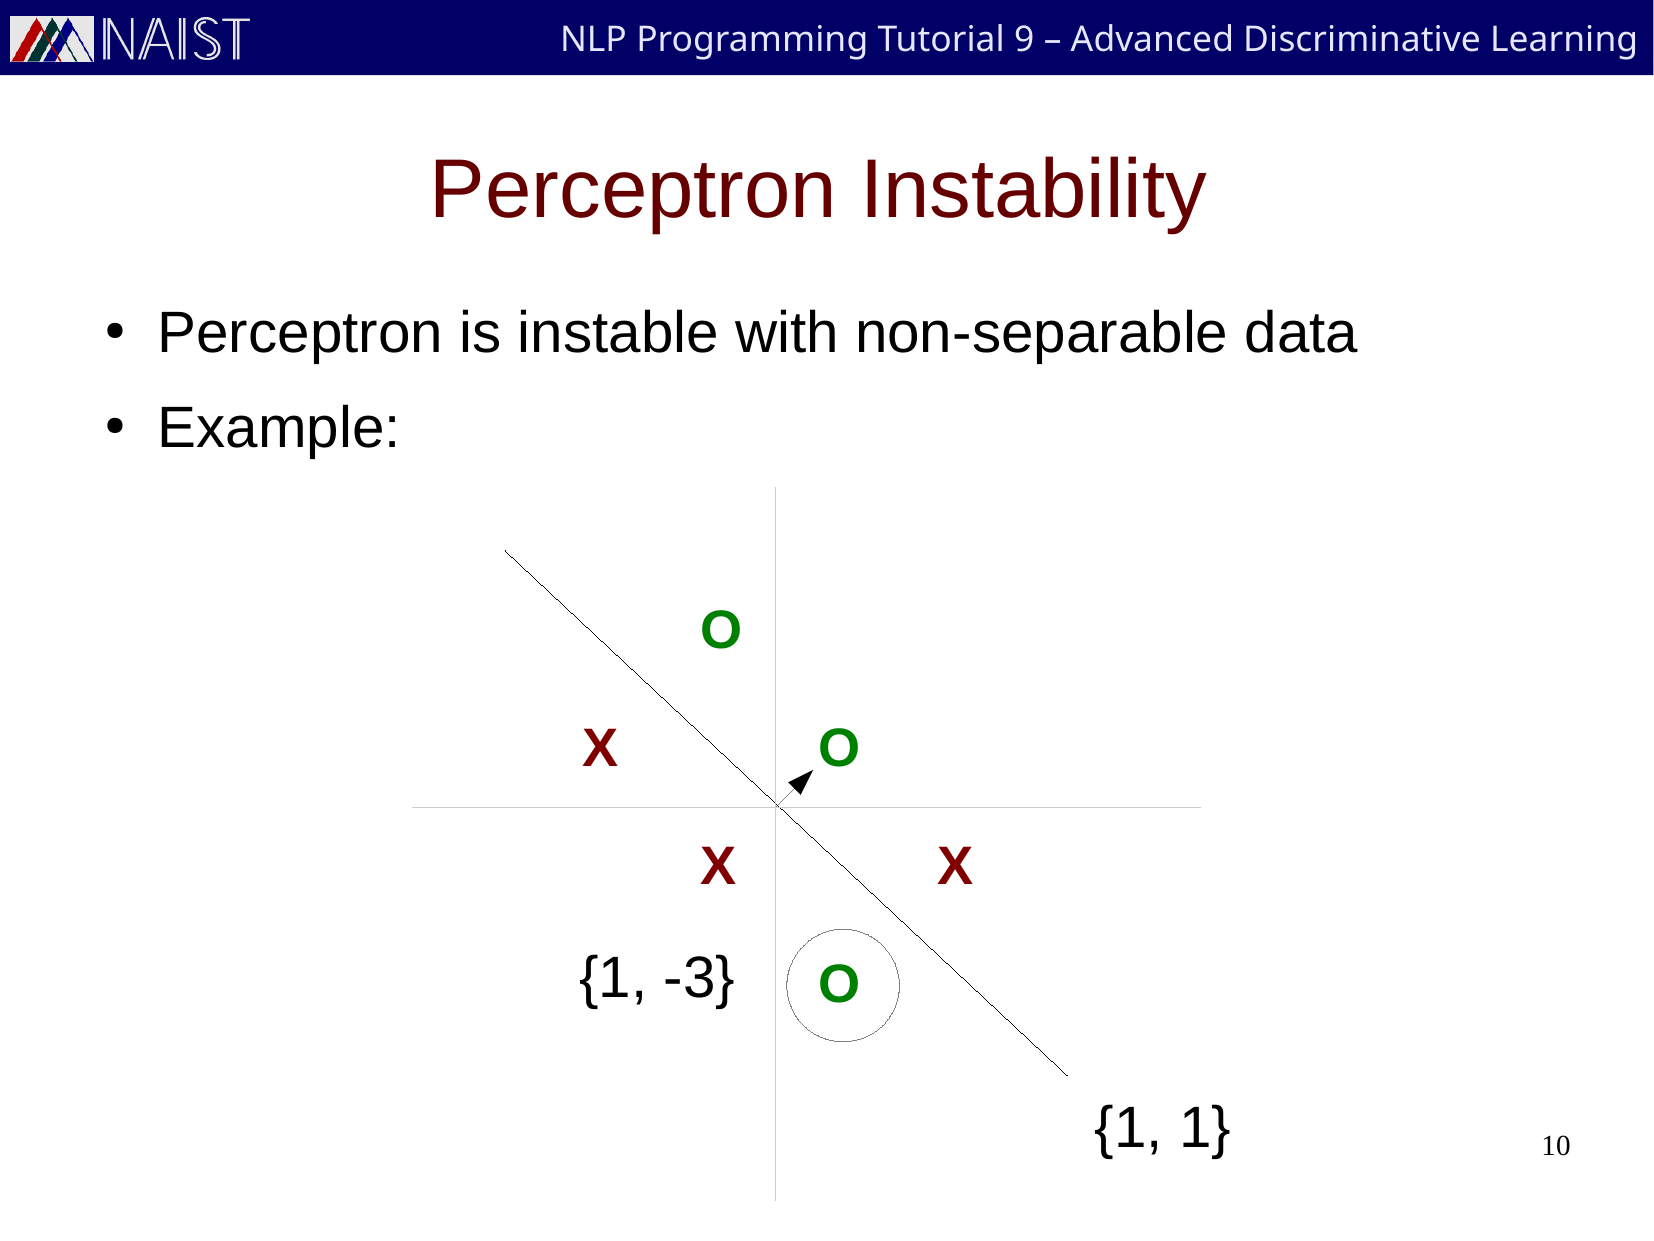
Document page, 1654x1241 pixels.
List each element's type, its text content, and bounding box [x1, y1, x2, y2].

text_box X [922, 828, 989, 913]
list Perceptron is instable with non-separable data Example: [86, 300, 1576, 460]
text_box O [686, 592, 758, 668]
text_box X [686, 828, 753, 904]
text_box X [567, 710, 634, 786]
text_box {1, 1} [1080, 1087, 1247, 1168]
picture [10, 16, 94, 62]
title Perceptron Instability [75, 92, 1564, 285]
text_box O [804, 710, 877, 786]
picture [102, 17, 251, 60]
text_box {1, -3} [564, 937, 751, 1018]
text_box O [804, 946, 877, 1022]
